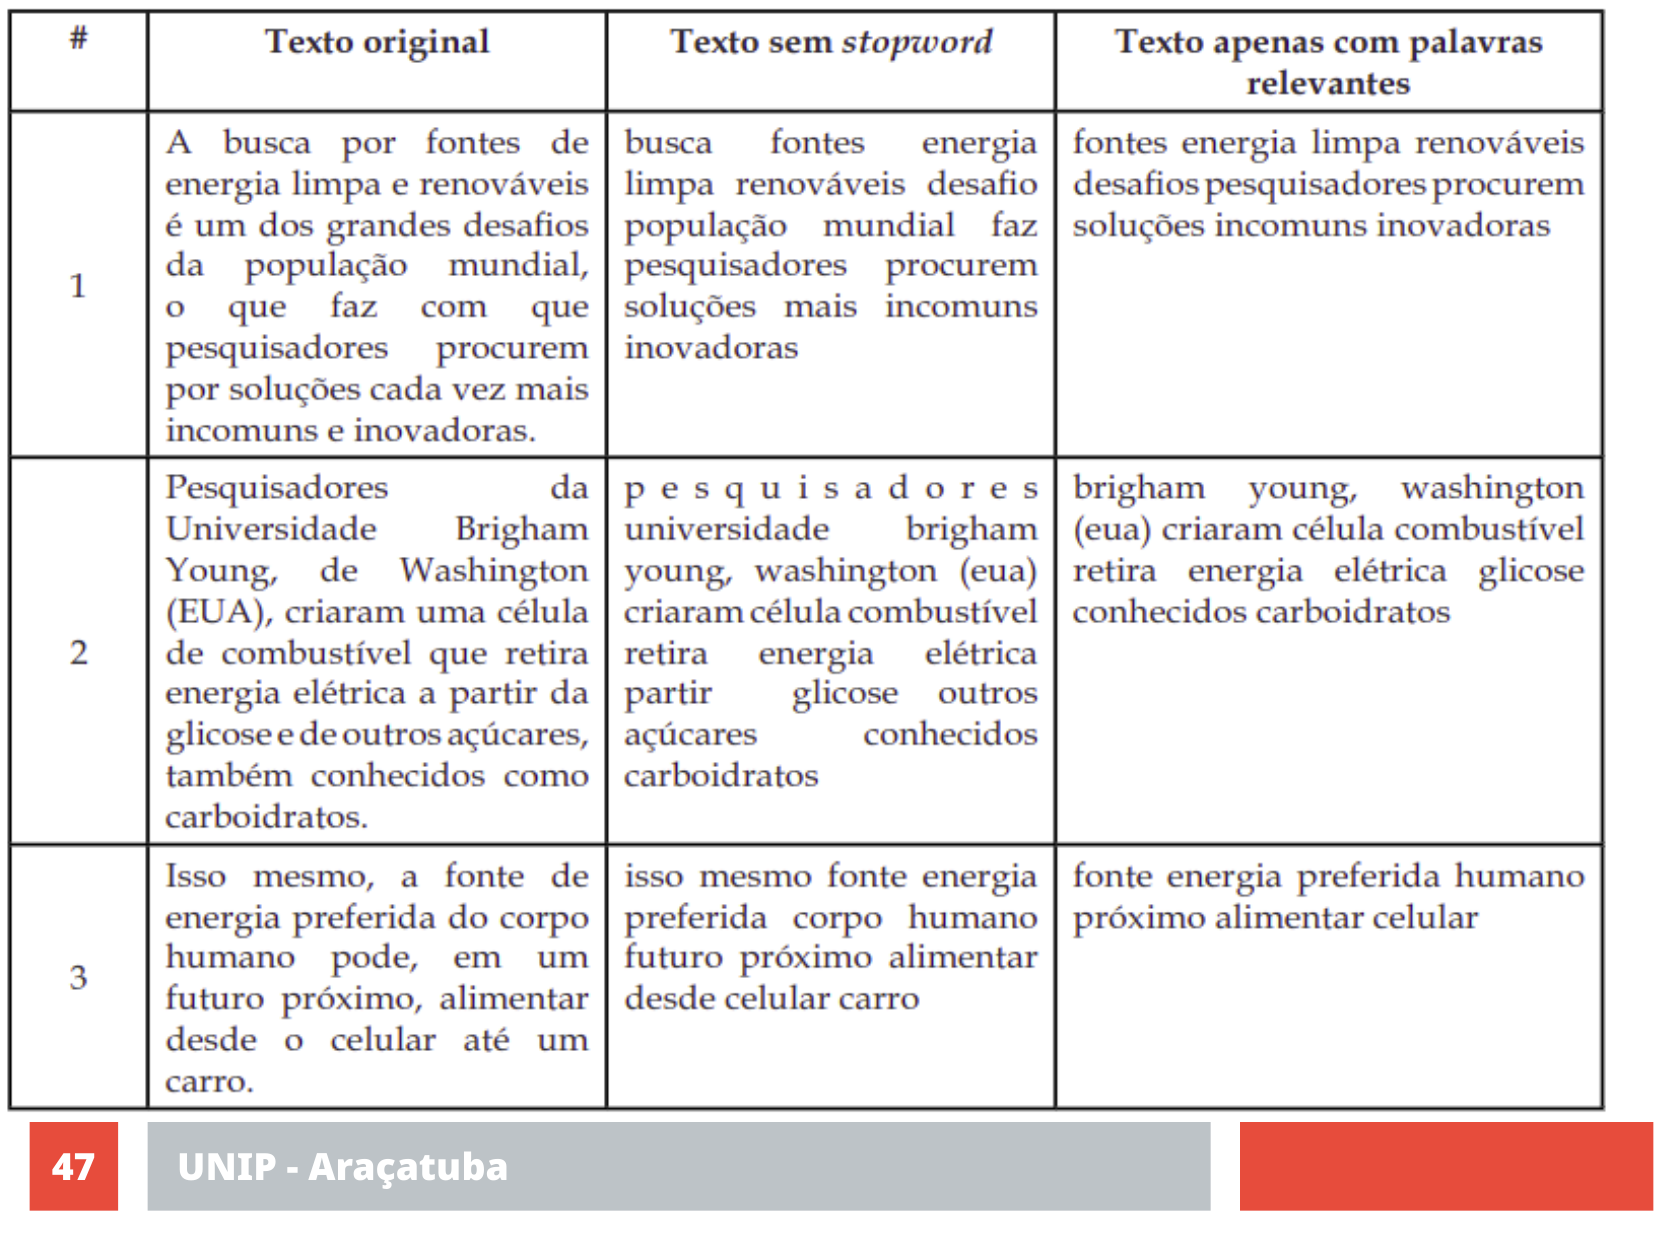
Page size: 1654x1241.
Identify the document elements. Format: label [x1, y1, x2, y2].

picture [0, 0, 1612, 1118]
